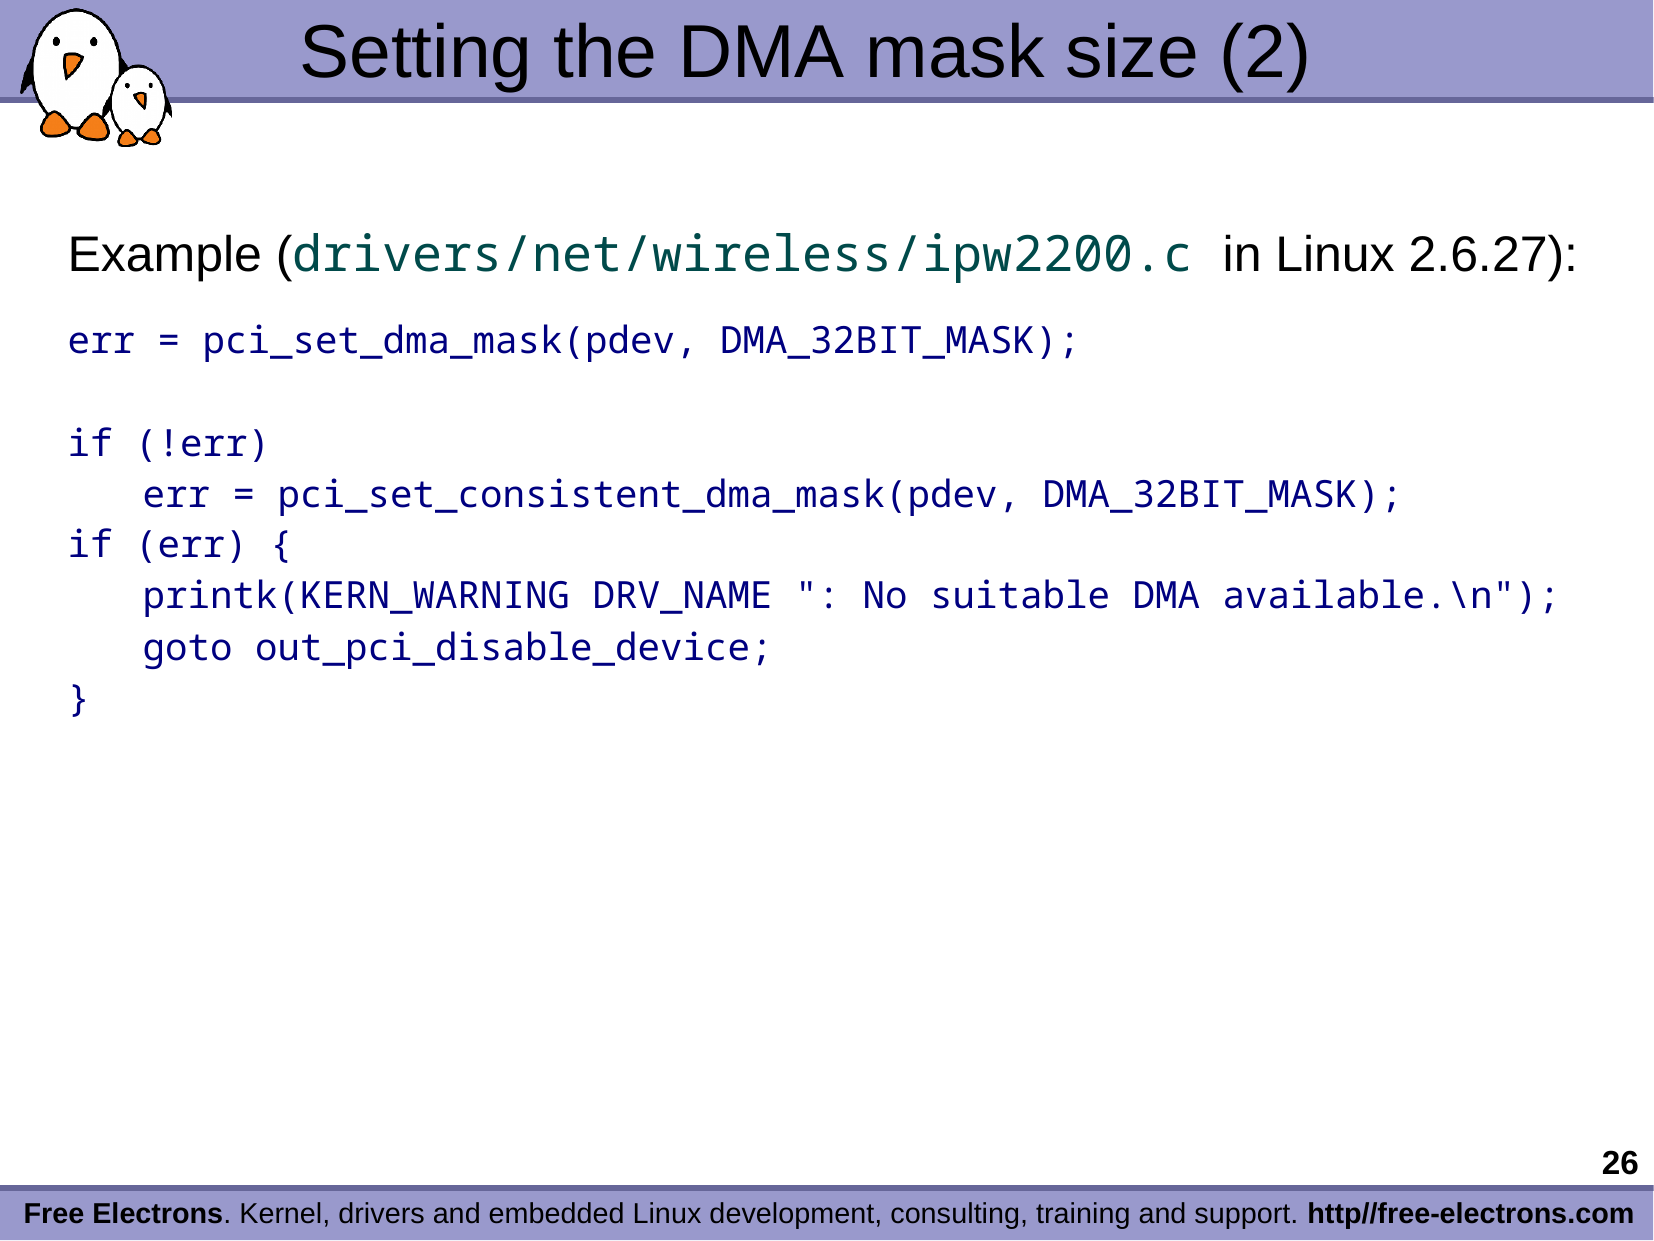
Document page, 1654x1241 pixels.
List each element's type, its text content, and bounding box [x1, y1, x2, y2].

picture [20, 8, 172, 147]
list Example (drivers/net/wireless/ipw2200.c in Linux 2.6.27): err = pci_set_dma_mask(pdev, DMA_32BIT_MASK); if (!err) err = pci_set_consistent_dma_mask(pdev, DMA_32BIT_MASK); if (err) { printk(KERN_WARNING DRV_NAME ": No suitable DMA available.\n"); goto out_pci_disable_device; } [50, 218, 1621, 1069]
title Setting the DMA mask size (2) [60, 0, 1551, 104]
